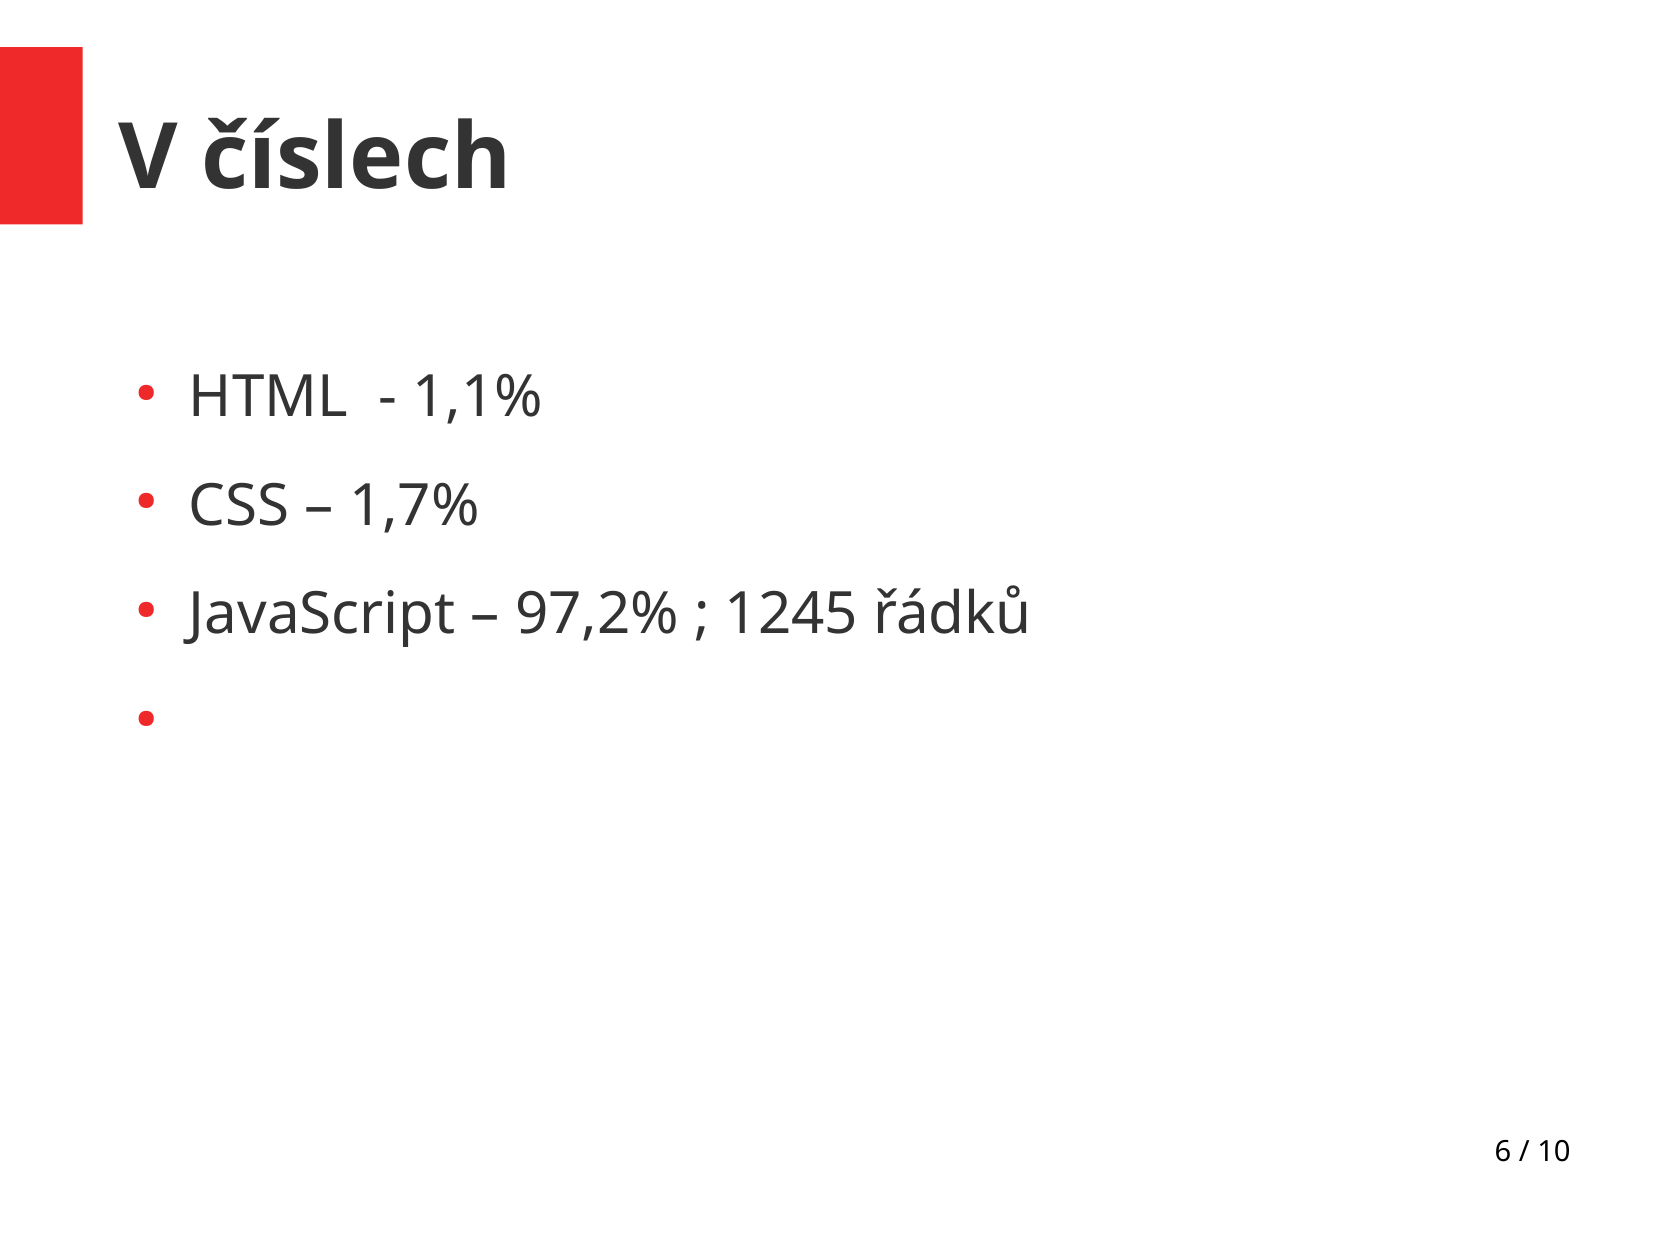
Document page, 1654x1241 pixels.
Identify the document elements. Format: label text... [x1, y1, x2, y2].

title V číslech [118, 49, 1571, 257]
list HTML - 1,1% CSS – 1,7% JavaScript – 97,2% ; 1245 řádků [118, 354, 1536, 1074]
